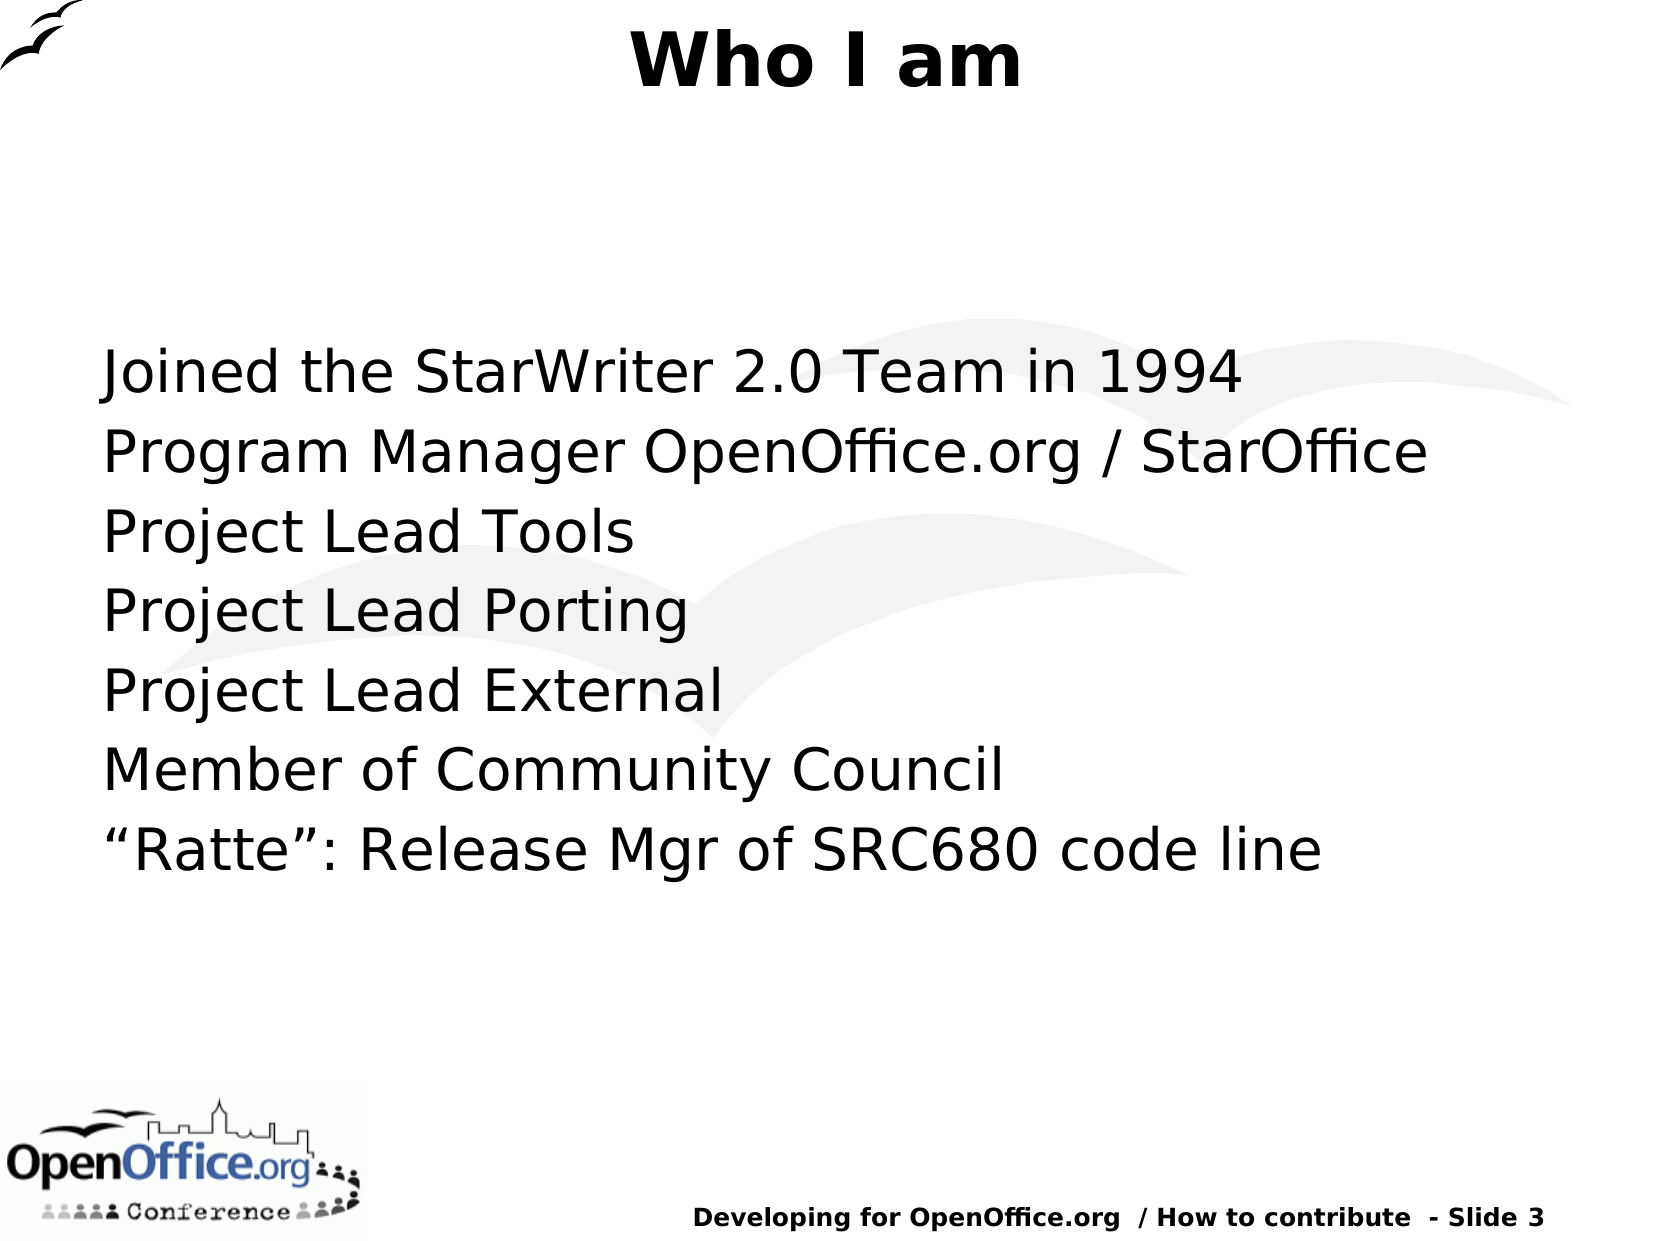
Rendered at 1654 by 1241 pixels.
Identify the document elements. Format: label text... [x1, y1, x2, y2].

picture [0, 1086, 367, 1241]
title Who I am [0, 0, 1654, 121]
list Joined the StarWriter 2.0 Team in 1994 Program Manager OpenOffice.org / StarOffice Project Lead Tools Project Lead Porting Project Lead External Member of Community Council “Ratte”: Release Mgr of SRC680 code line [102, 339, 1529, 1043]
